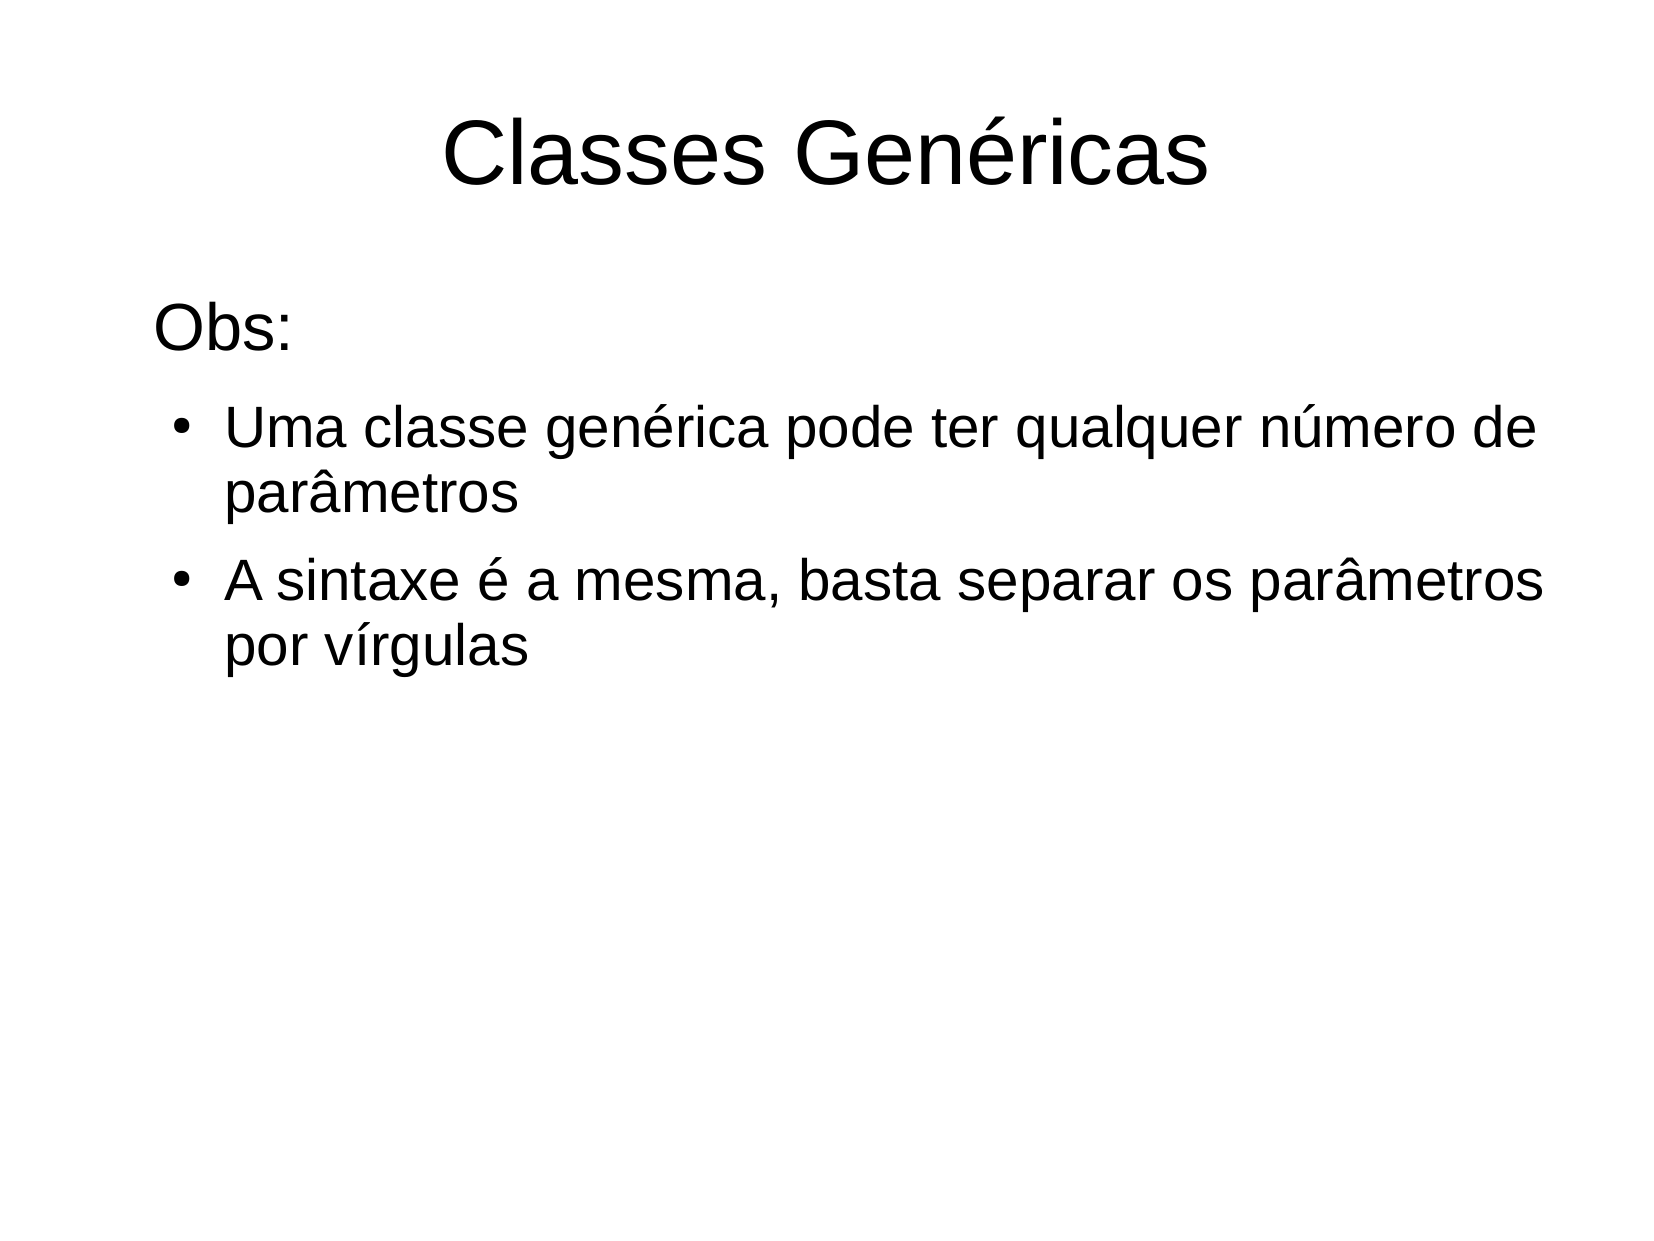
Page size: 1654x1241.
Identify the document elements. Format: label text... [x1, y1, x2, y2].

title Classes Genéricas [82, 49, 1571, 257]
list Obs: Uma classe genérica pode ter qualquer número de parâmetros A sintaxe é a mesma, basta separar os parâmetros por vírgulas [82, 290, 1571, 1010]
